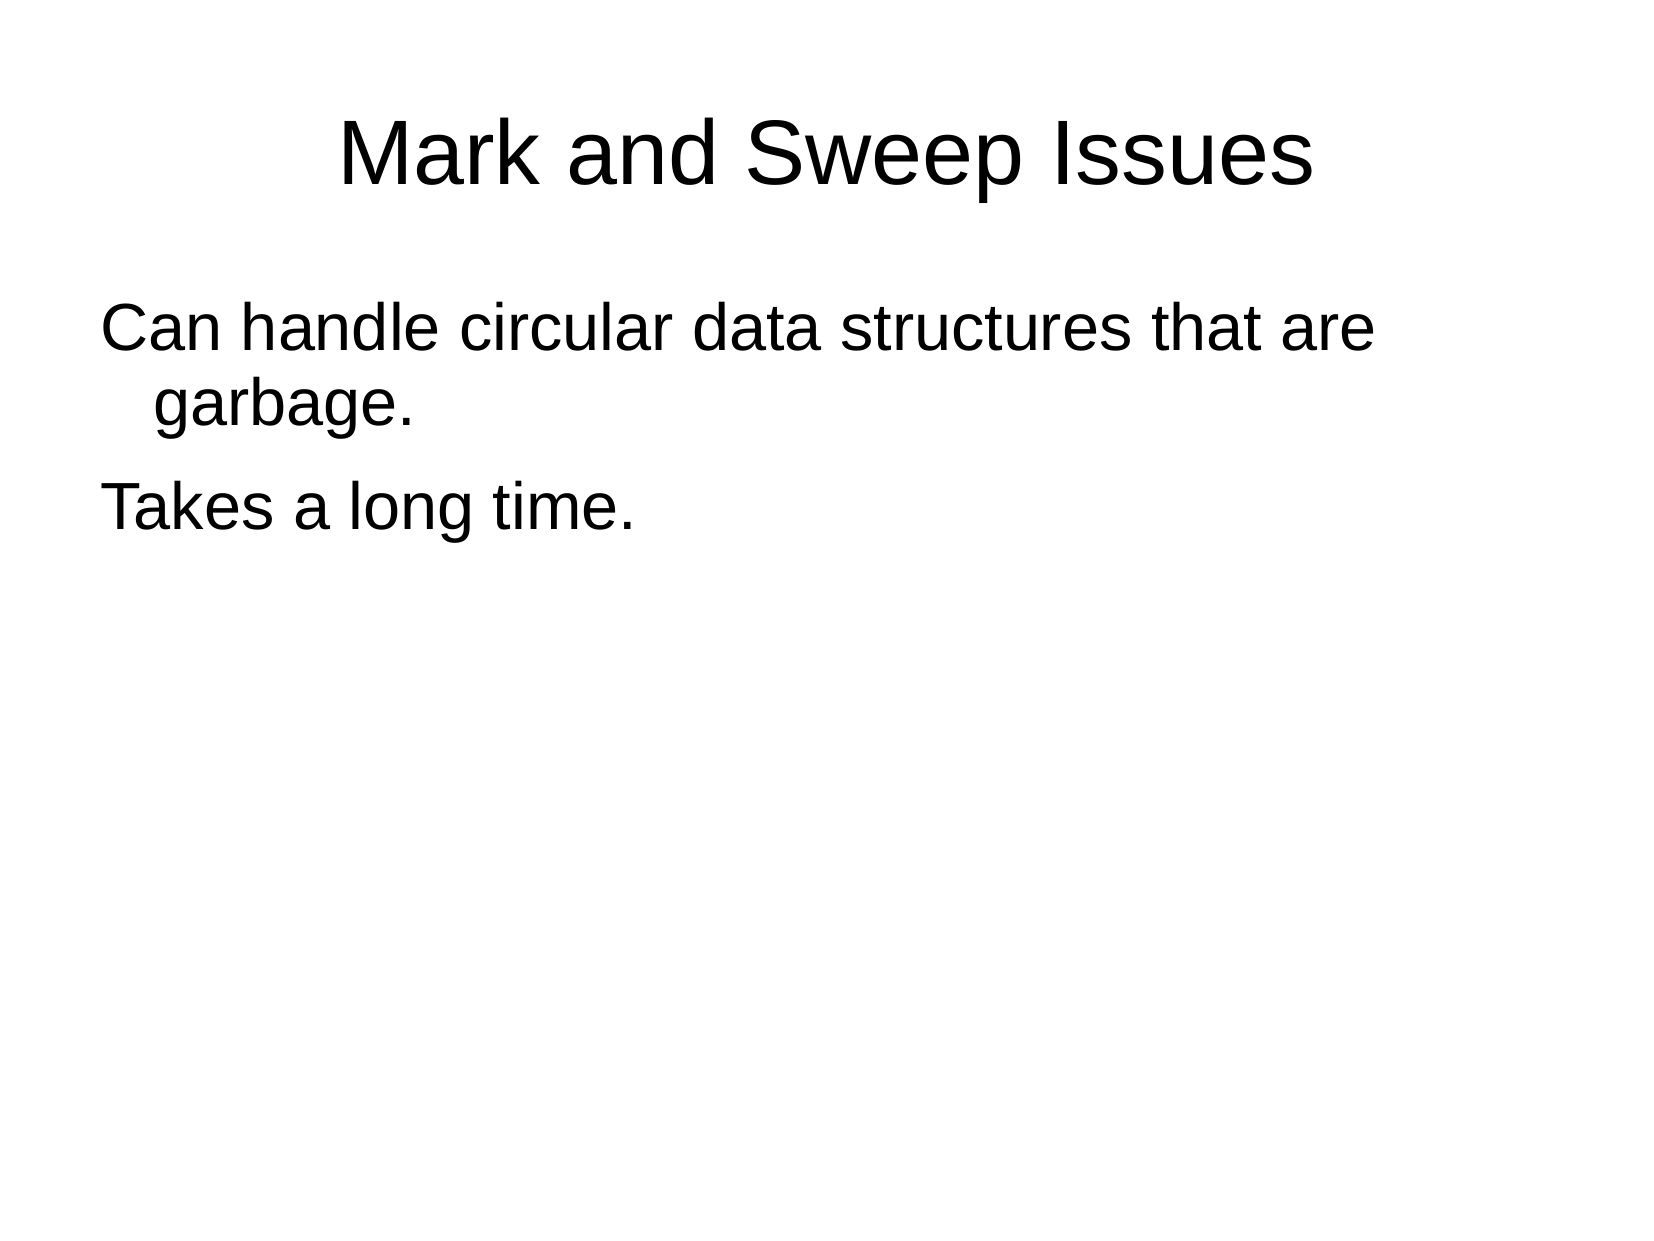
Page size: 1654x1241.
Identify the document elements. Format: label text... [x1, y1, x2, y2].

list Can handle circular data structures that are garbage. Takes a long time. [82, 290, 1571, 1094]
title Mark and Sweep Issues [82, 49, 1571, 257]
